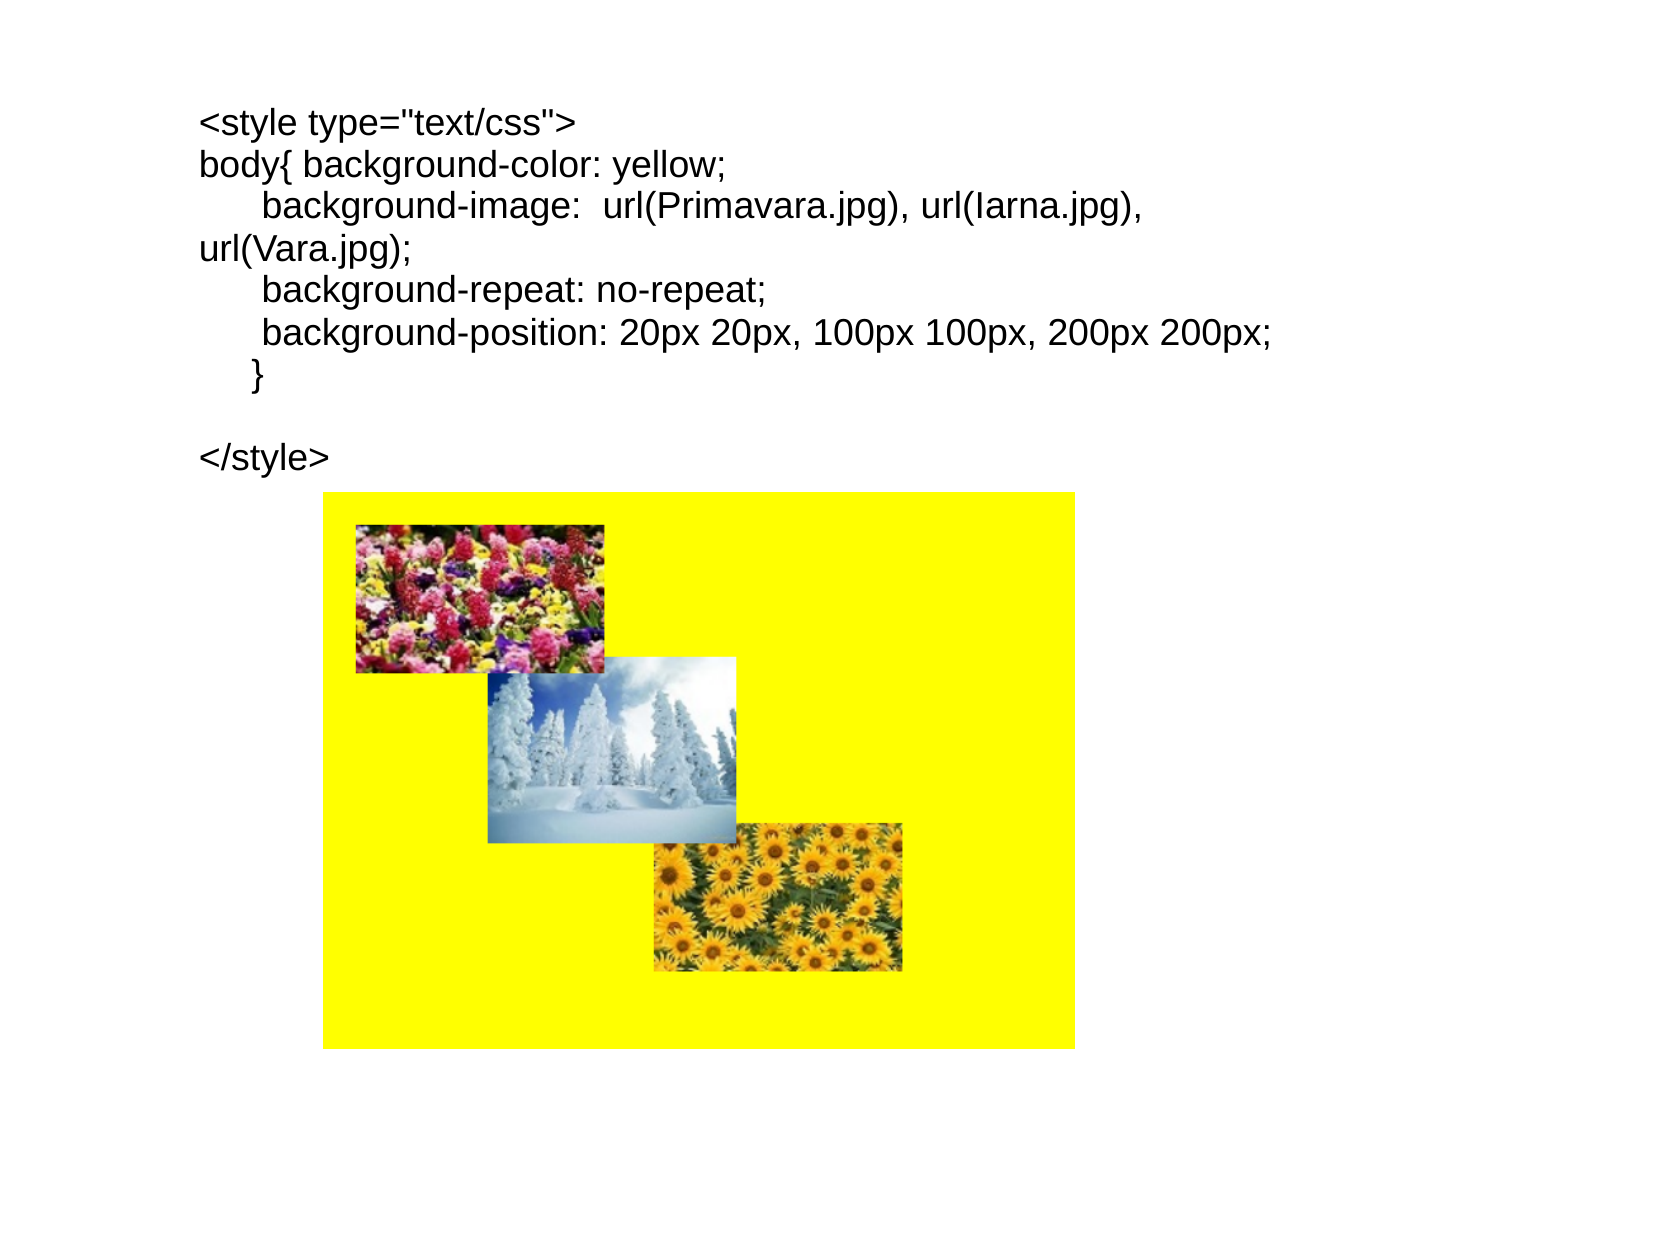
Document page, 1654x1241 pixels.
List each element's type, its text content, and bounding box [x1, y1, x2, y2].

picture [323, 492, 1075, 1049]
text_box <style type="text/css"> body{ background-color: yellow; background-image: url(Primavara.jpg), url(Iarna.jpg), url(Vara.jpg); background-repeat: no-repeat; background-position: 20px 20px, 100px 100px, 200px 200px; } </style> [183, 93, 1383, 487]
